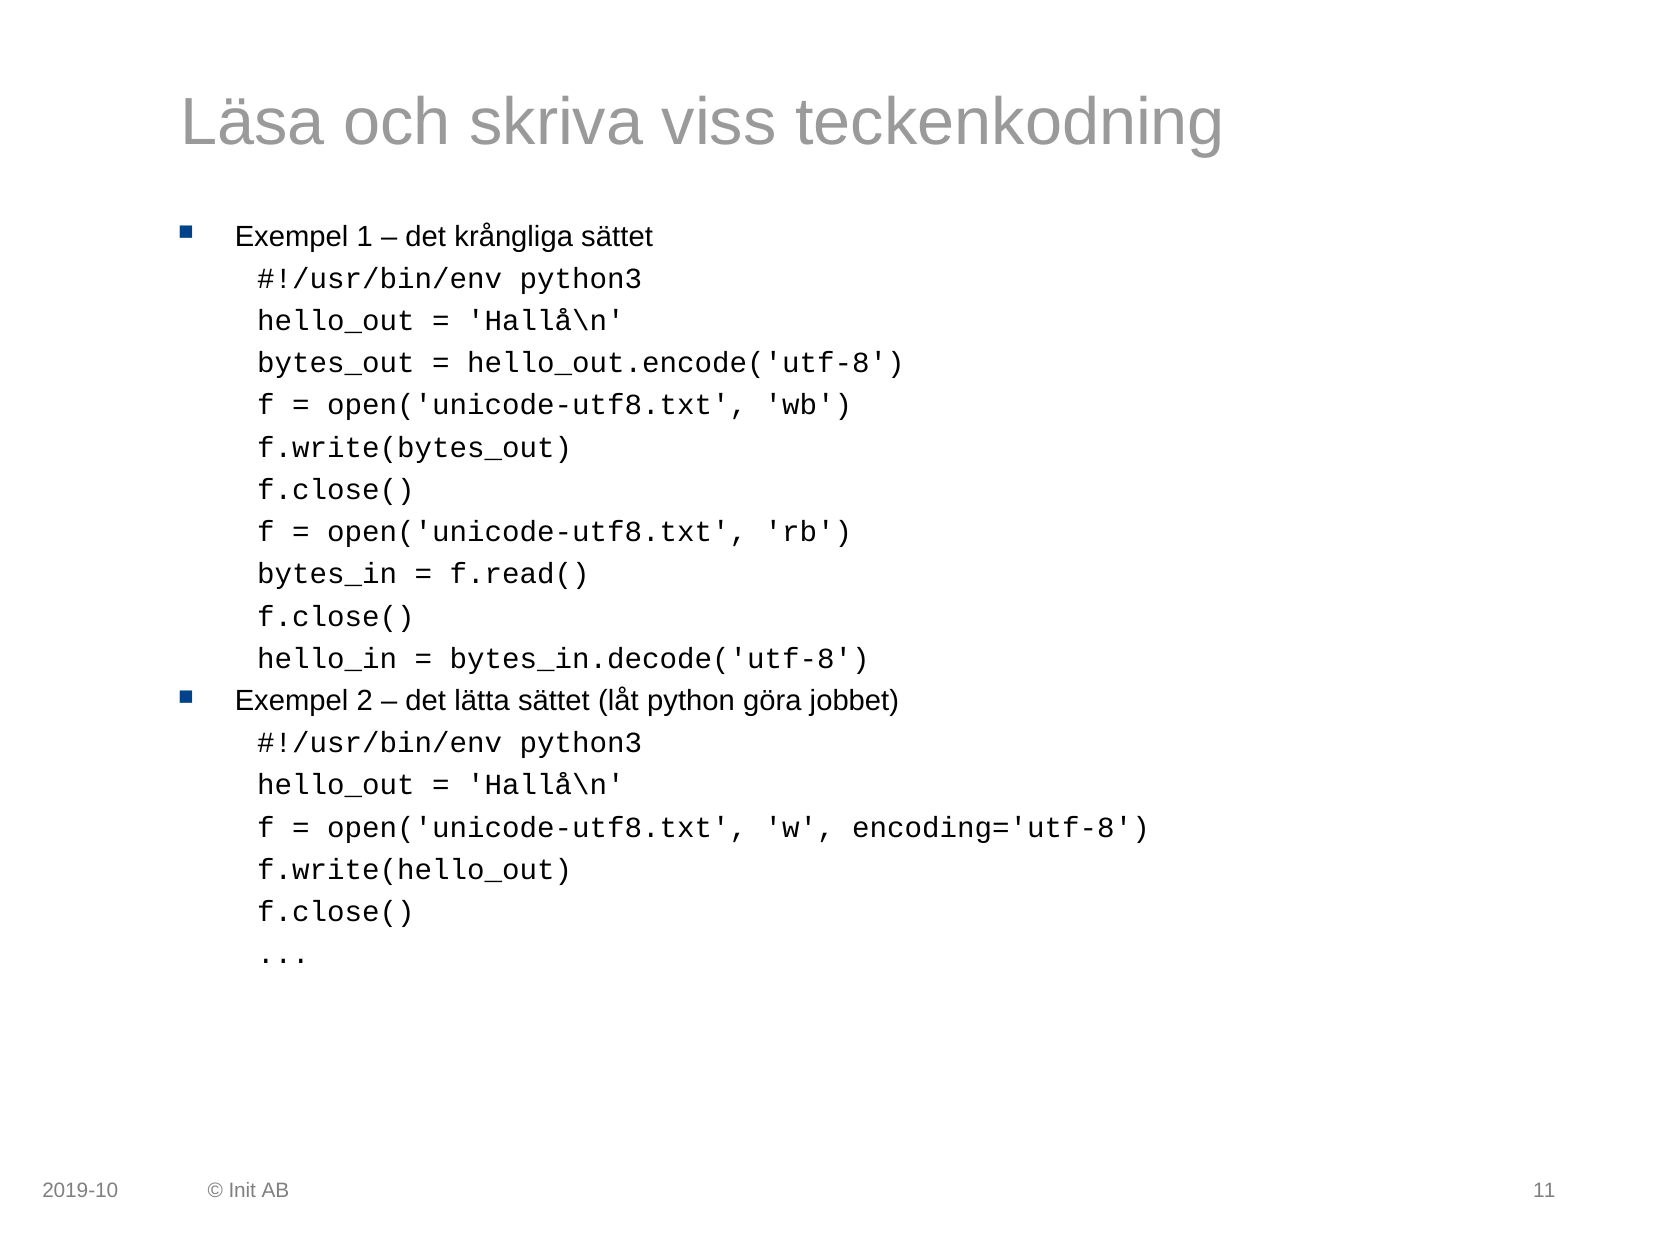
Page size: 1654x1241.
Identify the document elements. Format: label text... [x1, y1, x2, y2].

text_box Exempel 1 – det krångliga sättet #!/usr/bin/env python3 hello_out = 'Hallå\n' bytes_out = hello_out.encode('utf-8') f = open('unicode-utf8.txt', 'wb') f.write(bytes_out) f.close() f = open('unicode-utf8.txt', 'rb') bytes_in = f.read() f.close() hello_in = bytes_in.decode('utf-8') Exempel 2 – det lätta sättet (låt python göra jobbet) #!/usr/bin/env python3 hello_out = 'Hallå\n' f = open('unicode-utf8.txt', 'w', encoding='utf-8') f.write(hello_out) f.close() ... [165, 209, 1489, 1103]
text_box <nummer> [1488, 1143, 1571, 1210]
text_box © Init AB [192, 1143, 1461, 1210]
text_box Läsa och skriva viss teckenkodning [165, 0, 1489, 166]
text_box 2019-10 [27, 1143, 166, 1210]
